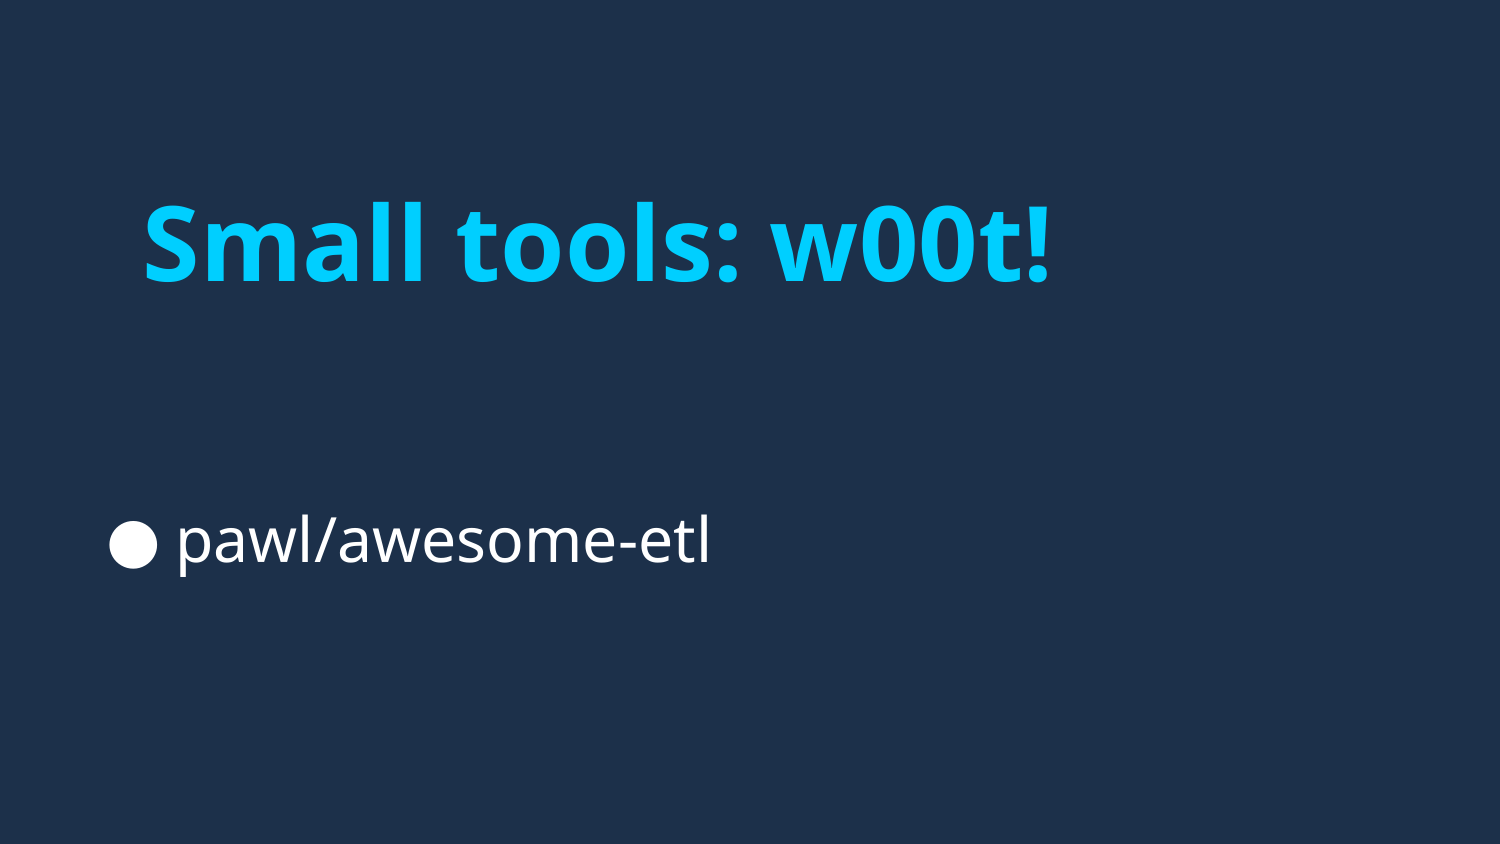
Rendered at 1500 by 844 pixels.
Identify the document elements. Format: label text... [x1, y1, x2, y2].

text_box Small tools: w00t! [142, 116, 1246, 366]
list pawl/awesome-etl [85, 399, 1381, 676]
